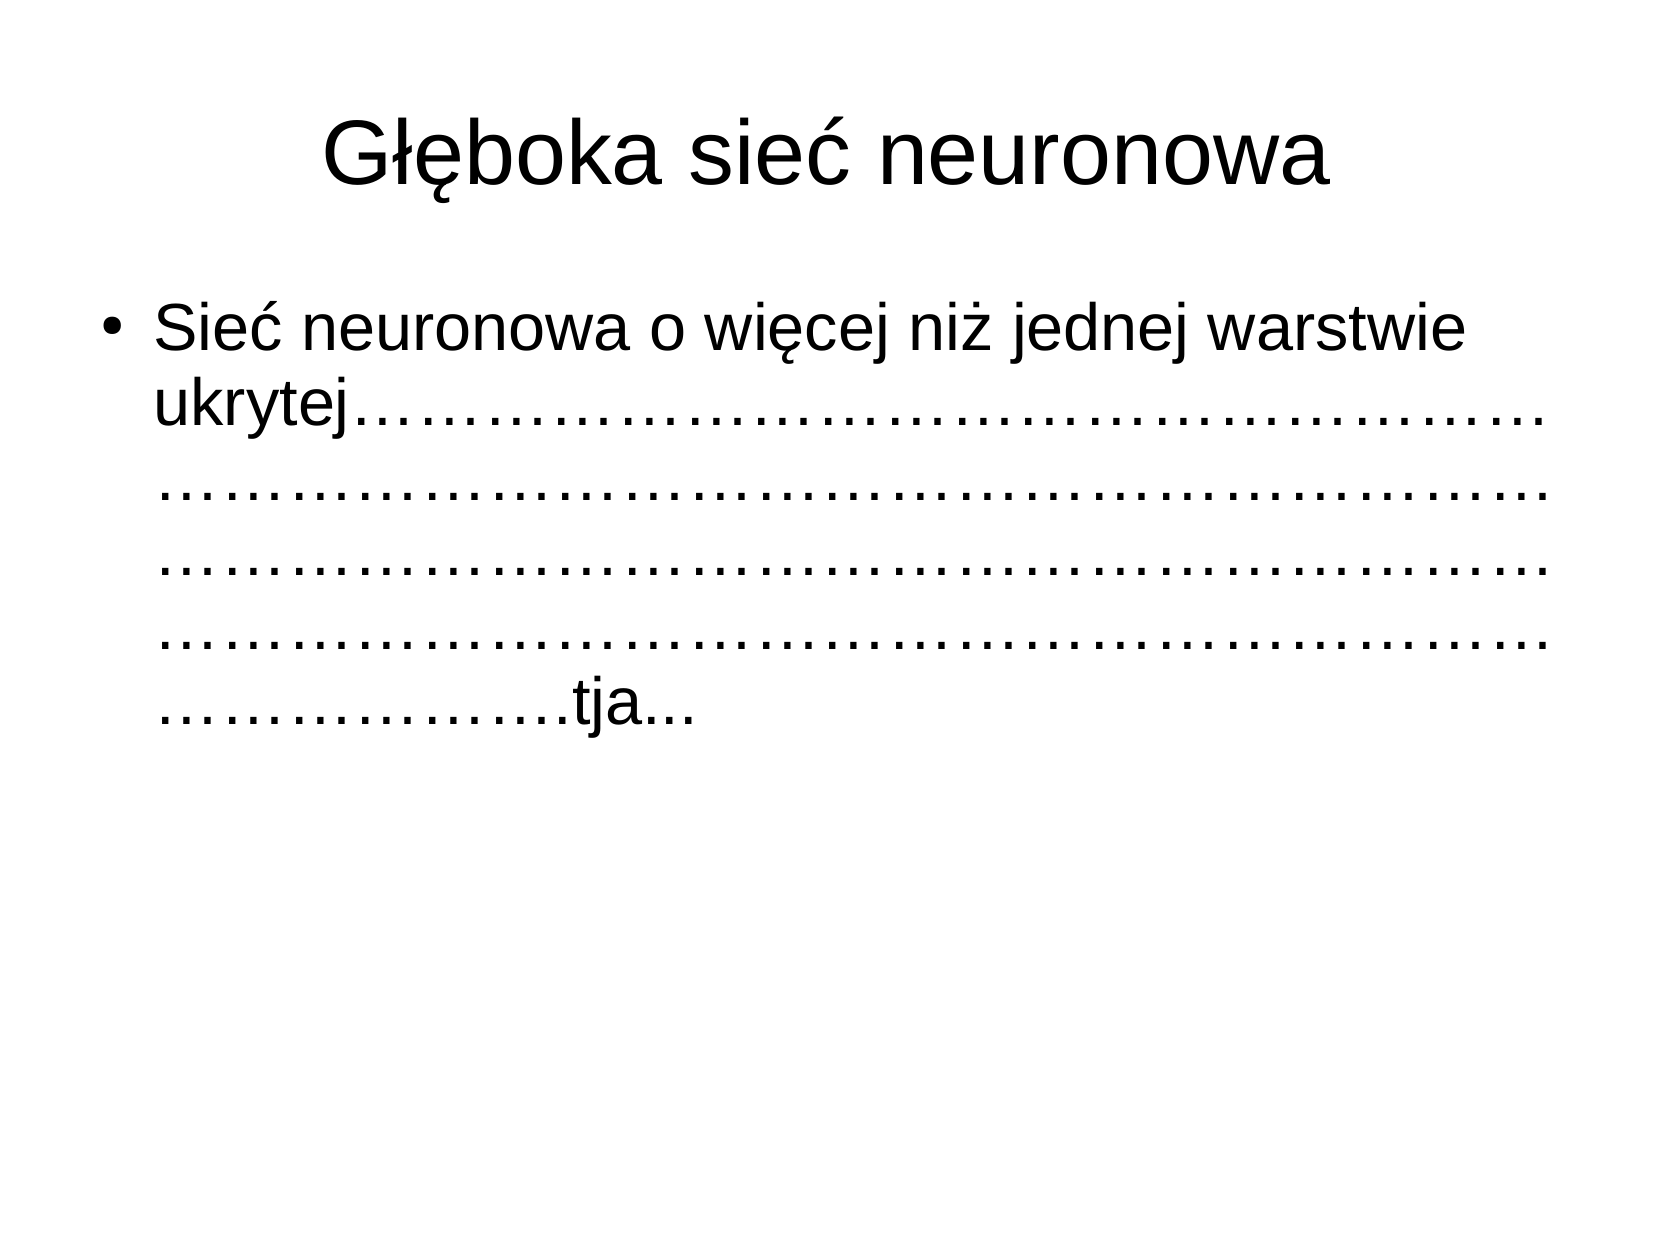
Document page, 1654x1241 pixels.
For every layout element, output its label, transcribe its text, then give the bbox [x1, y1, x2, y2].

list Sieć neuronowa o więcej niż jednej warstwie ukrytej……………………………………………………………………………………………………………………………………………………………………………………………………………………………………….tja... [82, 290, 1571, 1010]
title Głęboka sieć neuronowa [82, 49, 1571, 257]
